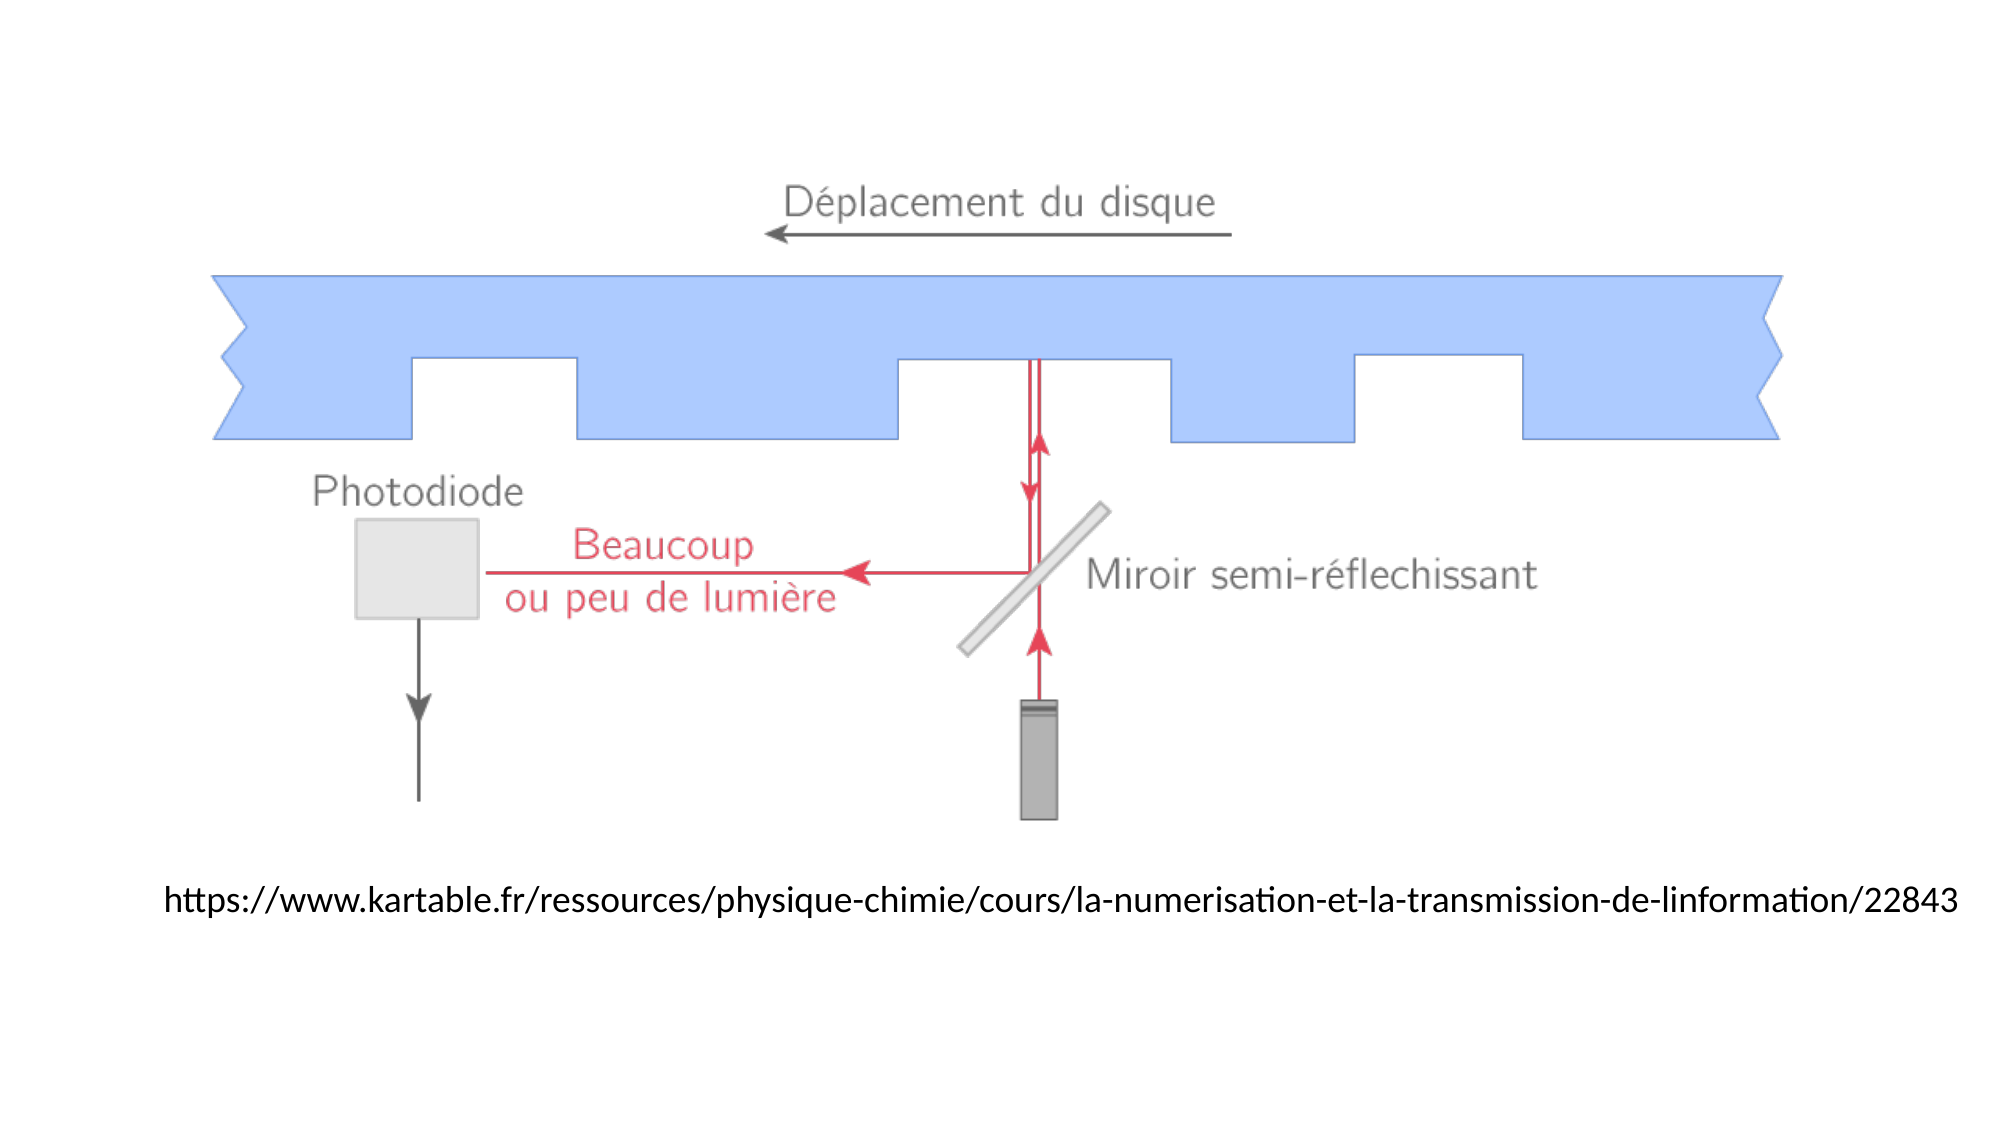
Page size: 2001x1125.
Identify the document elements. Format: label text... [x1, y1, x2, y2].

text_box https://www.kartable.fr/ressources/physique-chimie/cours/la-numerisation-et-la-transmission-de-linformation/22843 [148, 867, 2000, 929]
picture [183, 163, 1815, 844]
